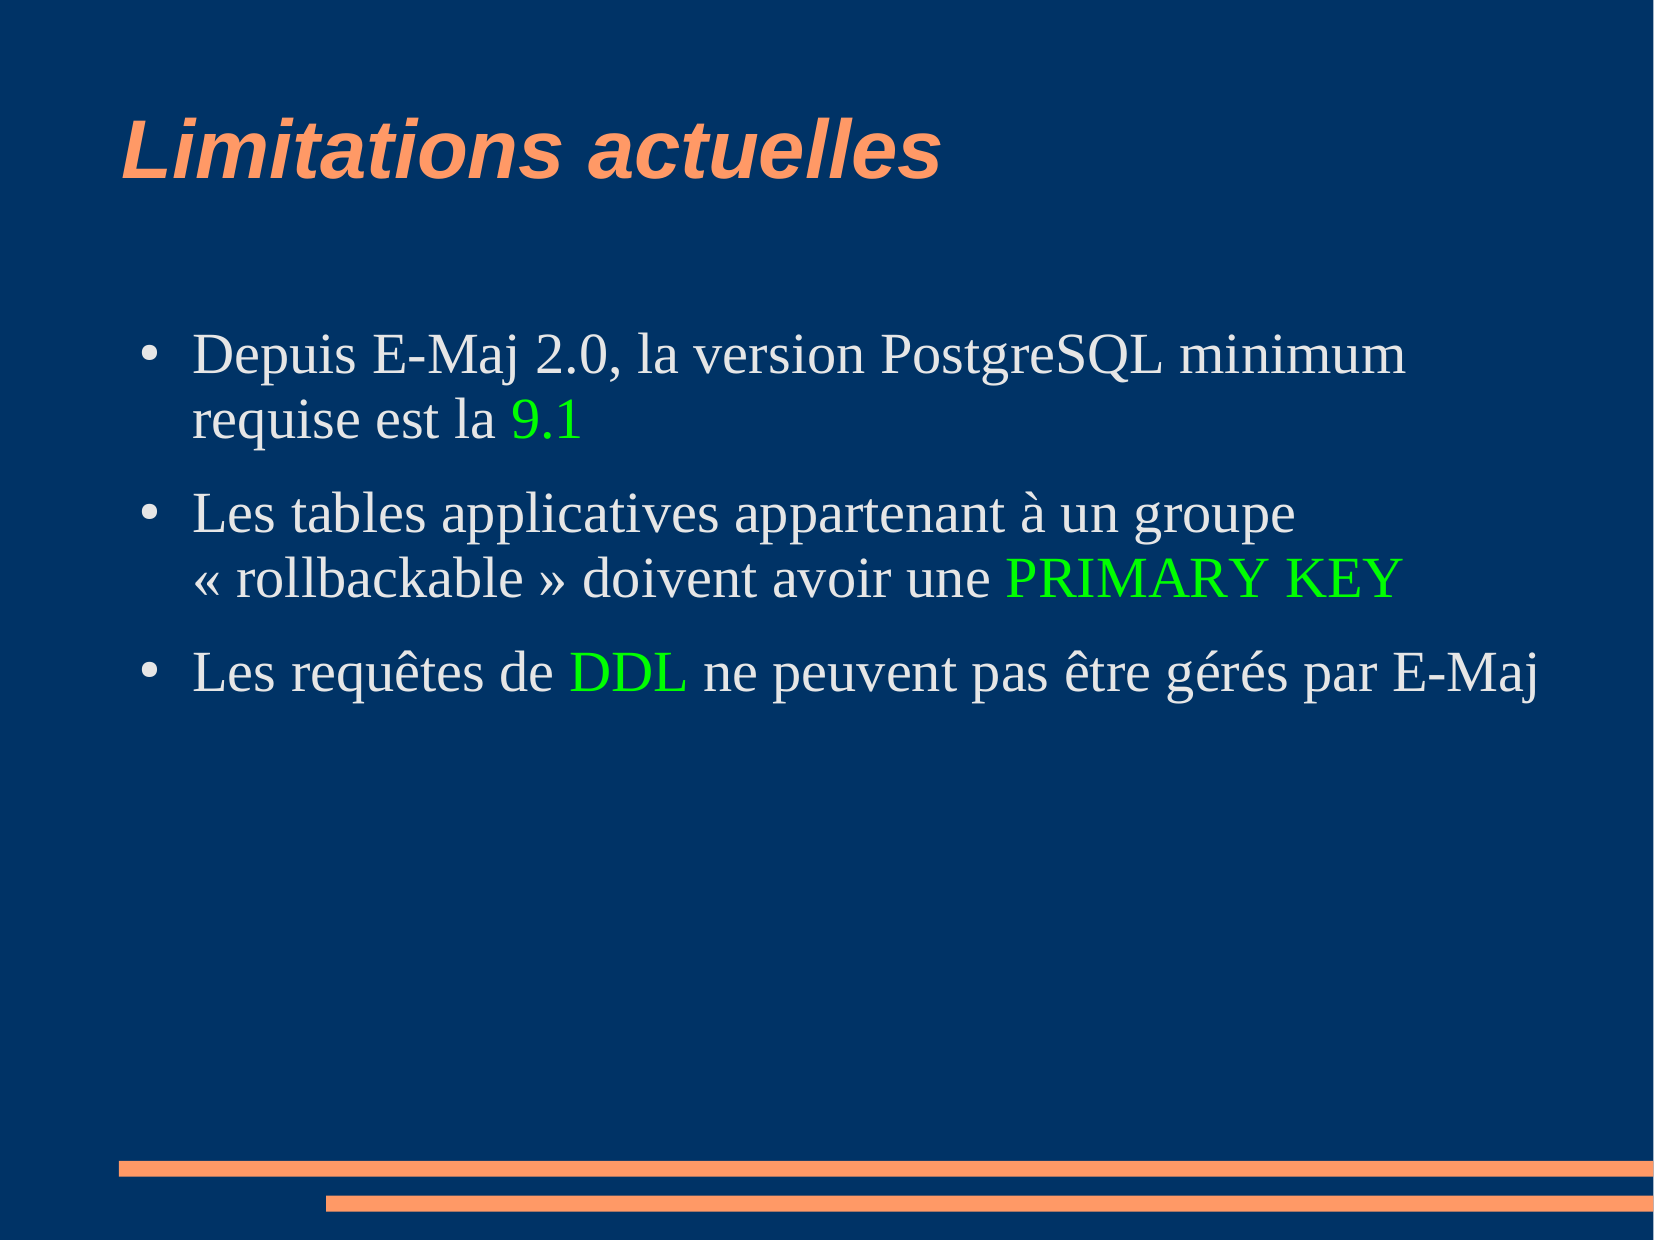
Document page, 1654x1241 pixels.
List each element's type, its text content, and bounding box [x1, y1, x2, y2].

title Limitations actuelles [121, 53, 1534, 246]
list Depuis E-Maj 2.0, la version PostgreSQL minimum requise est la 9.1 Les tables applicatives appartenant à un groupe « rollbackable » doivent avoir une PRIMARY KEY Les requêtes de DDL ne peuvent pas être gérés par E-Maj [121, 322, 1561, 1118]
